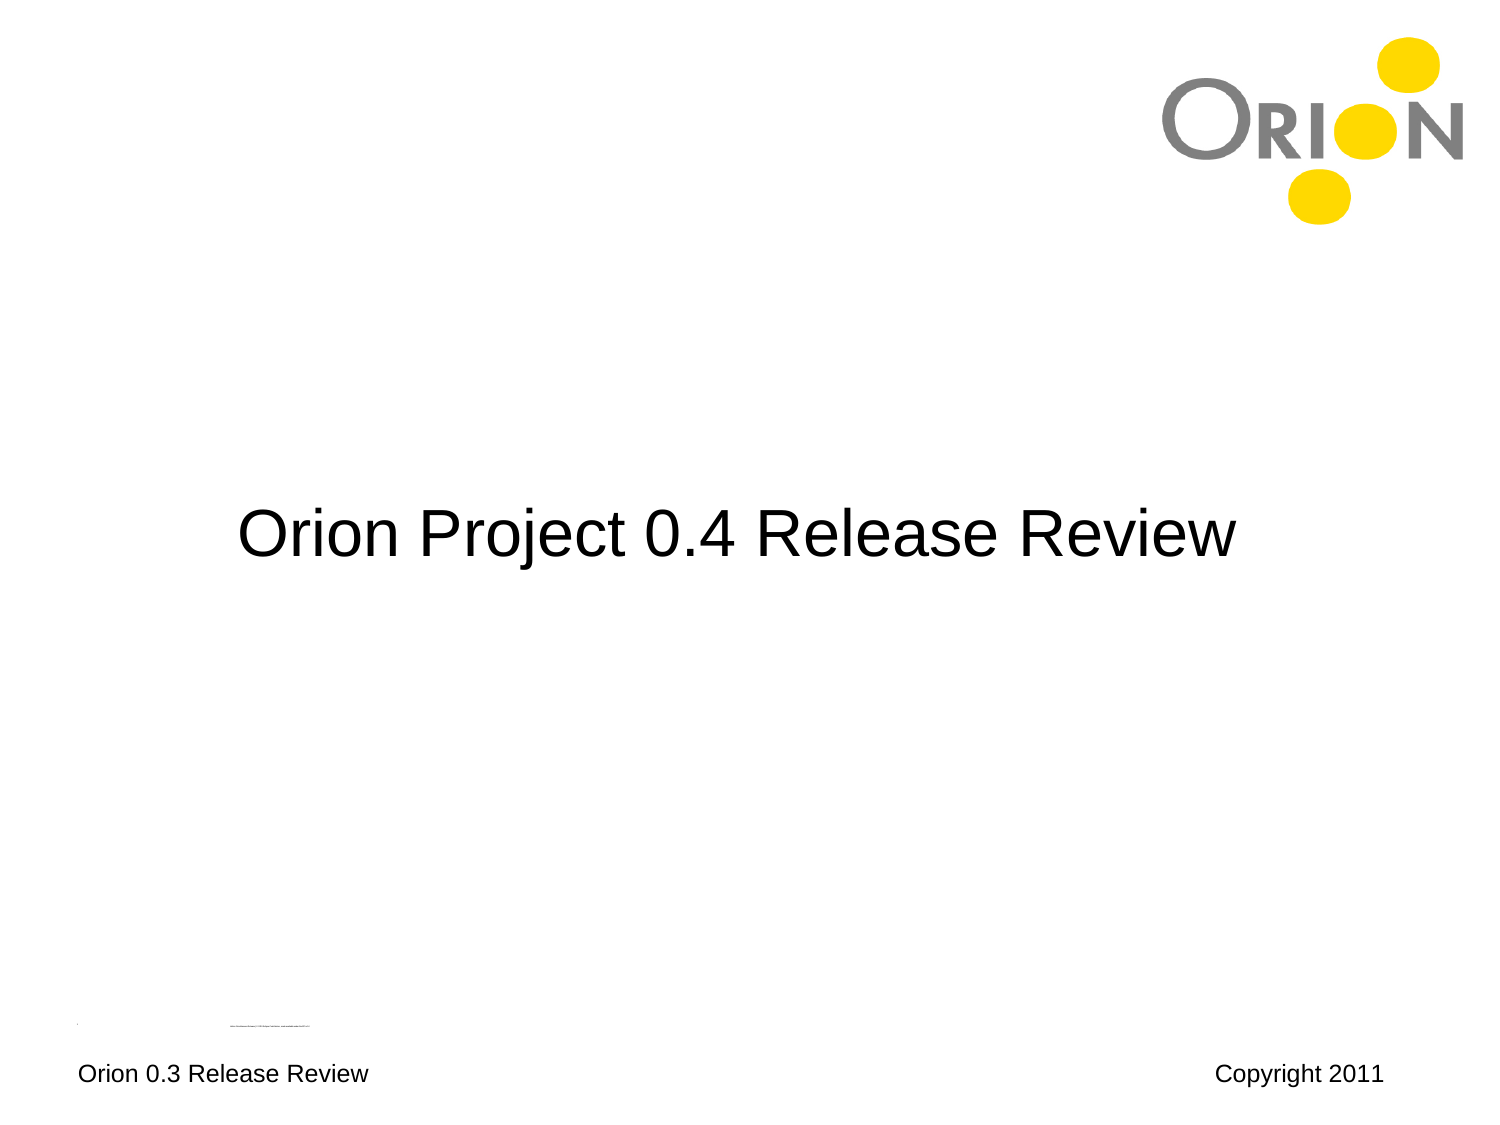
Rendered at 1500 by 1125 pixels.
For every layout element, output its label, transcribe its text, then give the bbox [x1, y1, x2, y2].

subtitle Orion Project 0.4 Release Review [187, 37, 1288, 1022]
picture [1288, 37, 1463, 225]
